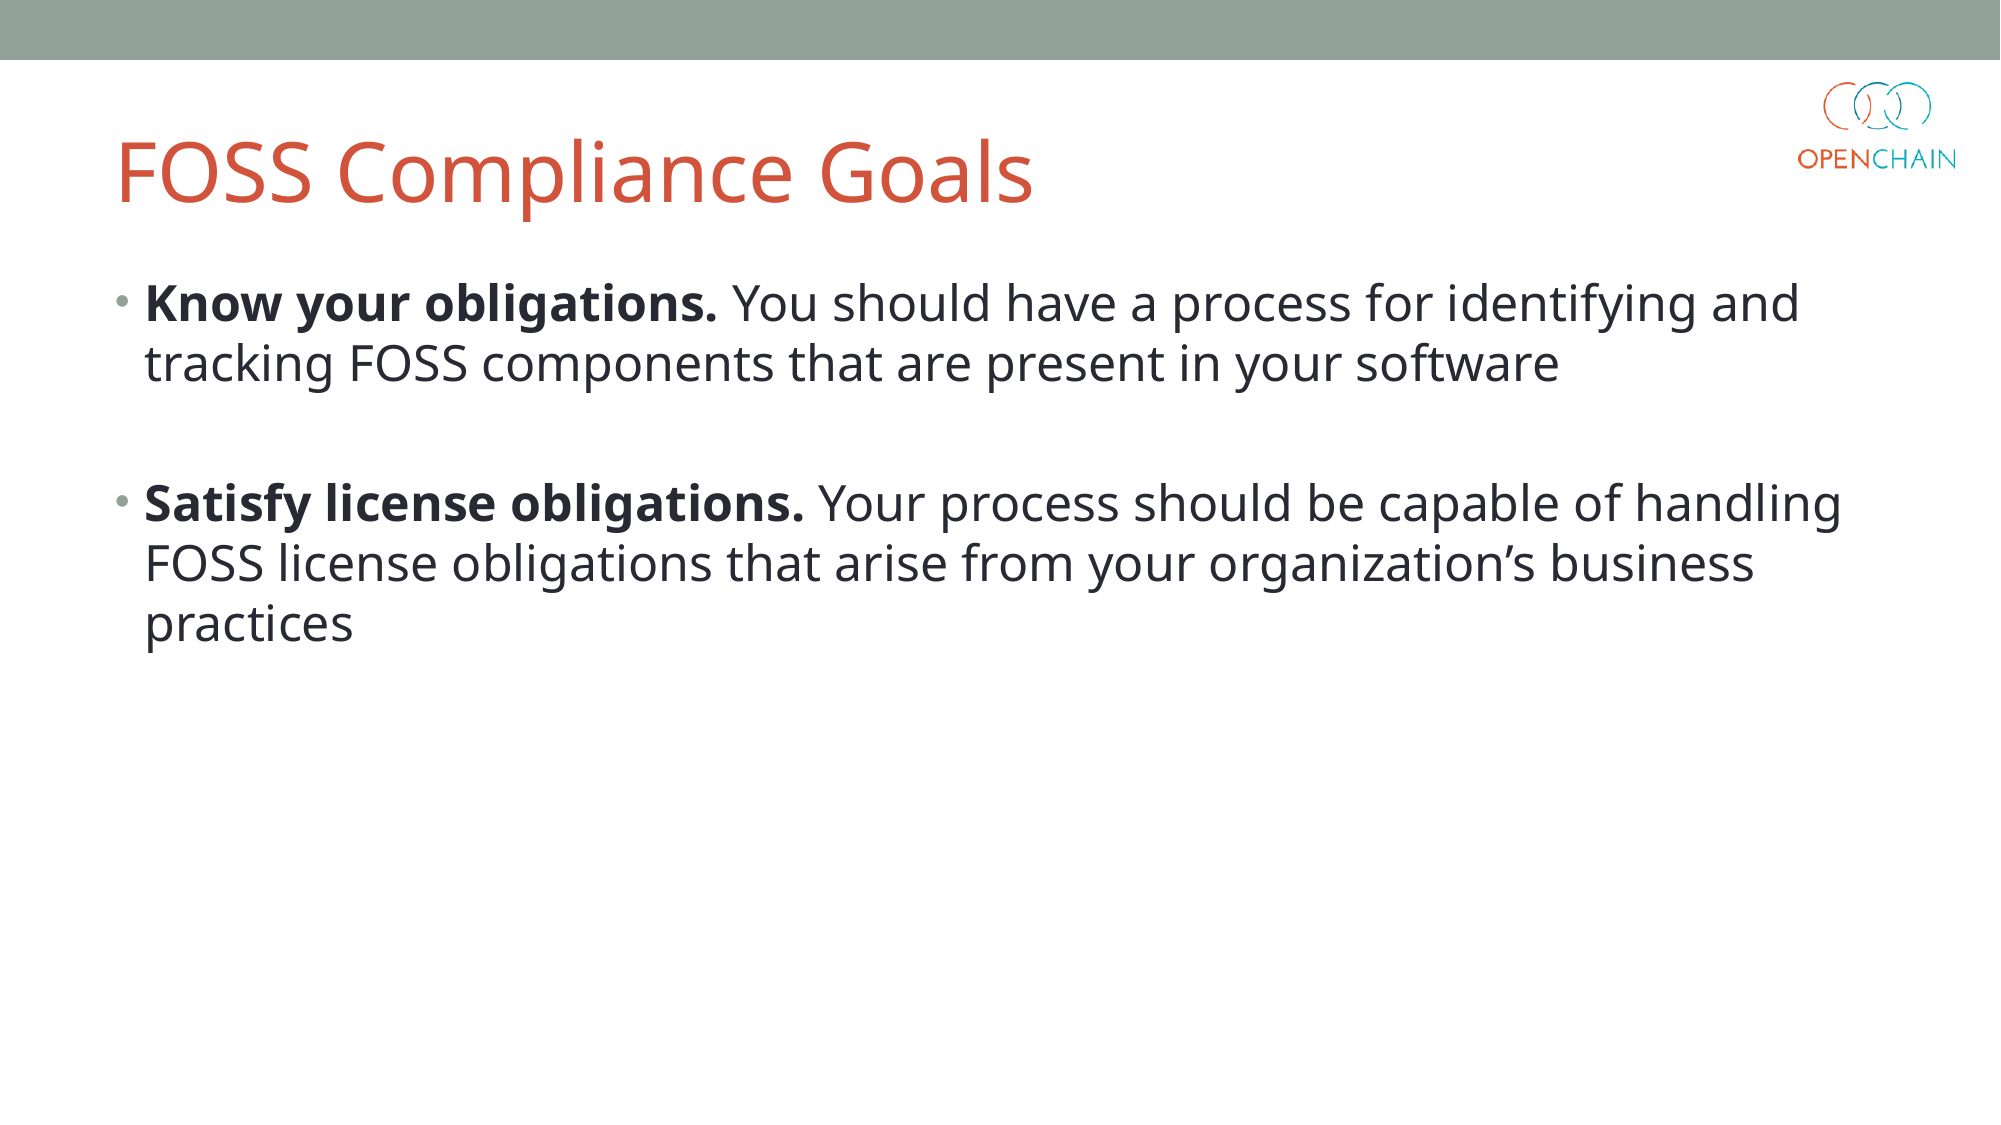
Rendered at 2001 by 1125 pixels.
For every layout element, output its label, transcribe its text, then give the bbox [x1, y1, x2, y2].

text_box Know your obligations. You should have a process for identifying and tracking FOSS components that are present in your software Satisfy license obligations. Your process should be capable of handling FOSS license obligations that arise from your organization’s business practices [99, 263, 1900, 1064]
picture [1798, 82, 1955, 169]
text_box FOSS Compliance Goals [99, 87, 1900, 250]
